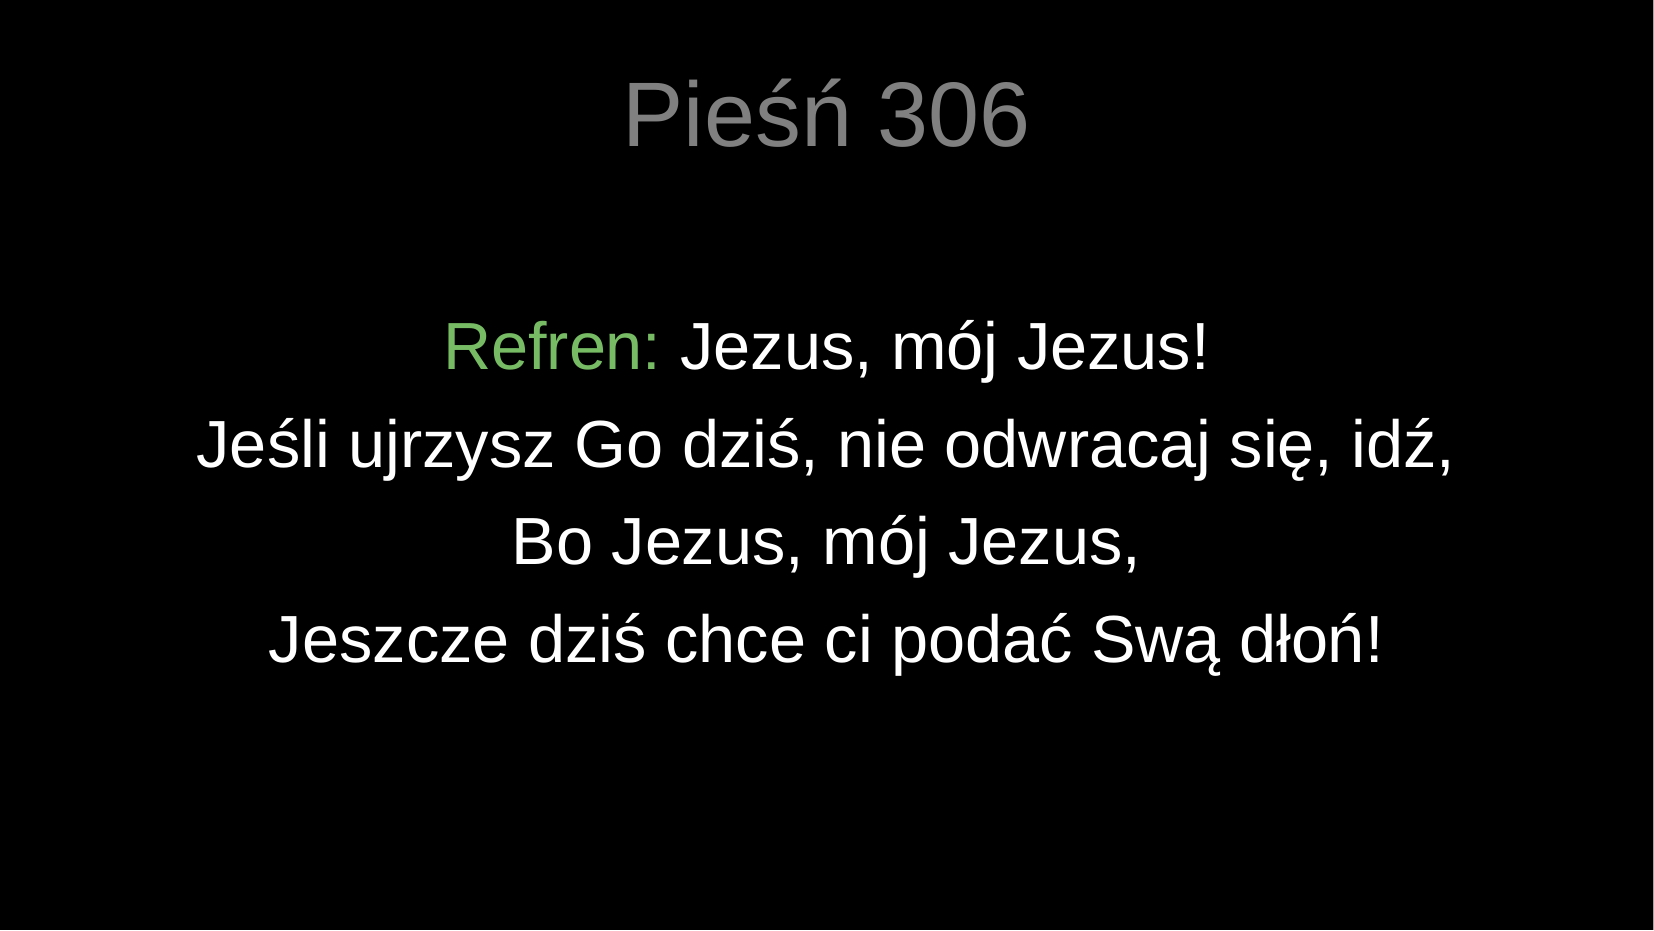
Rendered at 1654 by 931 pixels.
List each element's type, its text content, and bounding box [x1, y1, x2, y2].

title Pieśń 306 [82, 37, 1571, 193]
subtitle Refren: Jezus, mój Jezus! Jeśli ujrzysz Go dziś, nie odwracaj się, idź, Bo Jezus, mój Jezus, Jeszcze dziś chce ci podać Swą dłoń! [82, 217, 1571, 757]
